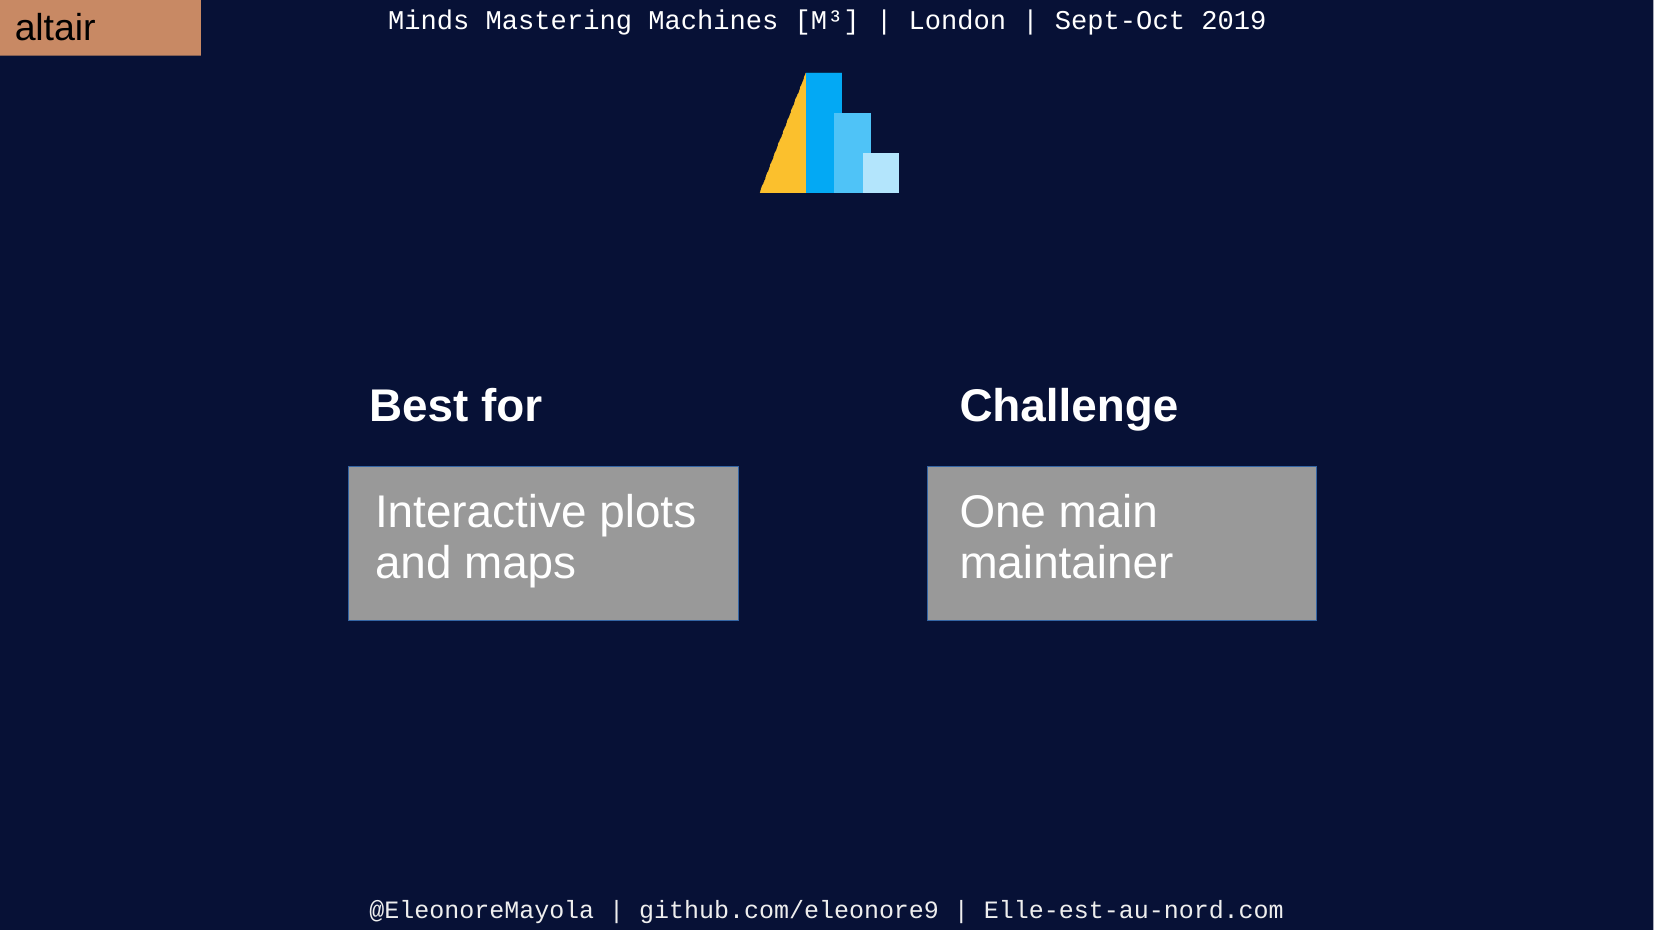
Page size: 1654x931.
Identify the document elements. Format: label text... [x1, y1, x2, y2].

picture [748, 52, 910, 213]
text_box [348, 466, 739, 621]
text_box One main maintainer [944, 478, 1288, 596]
text_box Challenge [944, 372, 1300, 439]
text_box altair [0, 0, 201, 56]
text_box Best for [354, 372, 709, 439]
text_box @EleonoreMayola | github.com/eleonore9 | Elle-est-au-nord.com [295, 862, 1359, 931]
text_box [927, 466, 1317, 621]
text_box Minds Mastering Machines [M³] | London | Sept-Oct 2019 [265, 0, 1388, 60]
text_box Interactive plots and maps [360, 478, 798, 648]
